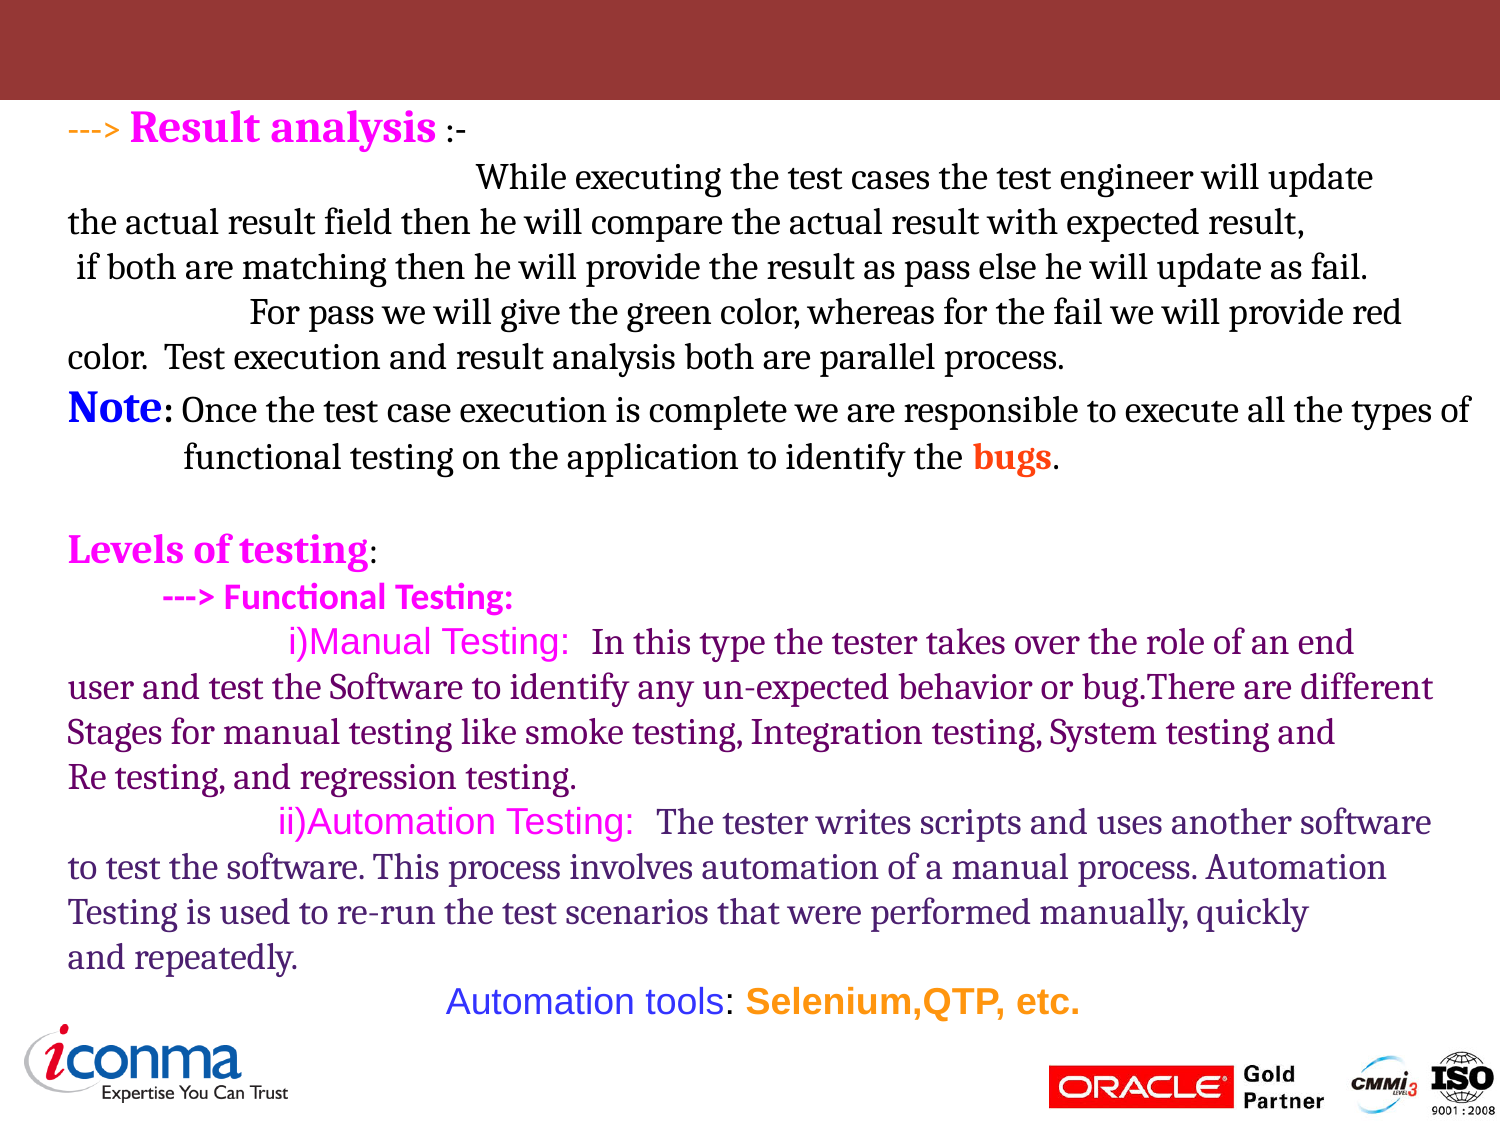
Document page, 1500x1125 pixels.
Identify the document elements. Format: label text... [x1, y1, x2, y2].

text_box ---> Result analysis :- While executing the test cases the test engineer will update the actual result field then he will compare the actual result with expected result, if both are matching then he will provide the result as pass else he will update as fail. For pass we will give the green color, whereas for the fail we will provide red color. Test execution and result analysis both are parallel process. Note: Once the test case execution is complete we are responsible to execute all the types of functional testing on the application to identify the bugs. Levels of testing: ---> Functional Testing: i)Manual Testing: In this type the tester takes over the role of an end user and test the Software to identify any un-expected behavior or bug.There are different Stages for manual testing like smoke testing, Integration testing, System testing and Re testing, and regression testing. ii)Automation Testing: The tester writes scripts and uses another software to test the software. This process involves automation of a manual process. Automation Testing is used to re-run the test scenarios that were performed manually, quickly and repeatedly. Automation tools: Selenium,QTP, etc. [53, 89, 1487, 1125]
picture [1487, 1047, 1497, 1123]
picture [24, 1024, 53, 1103]
